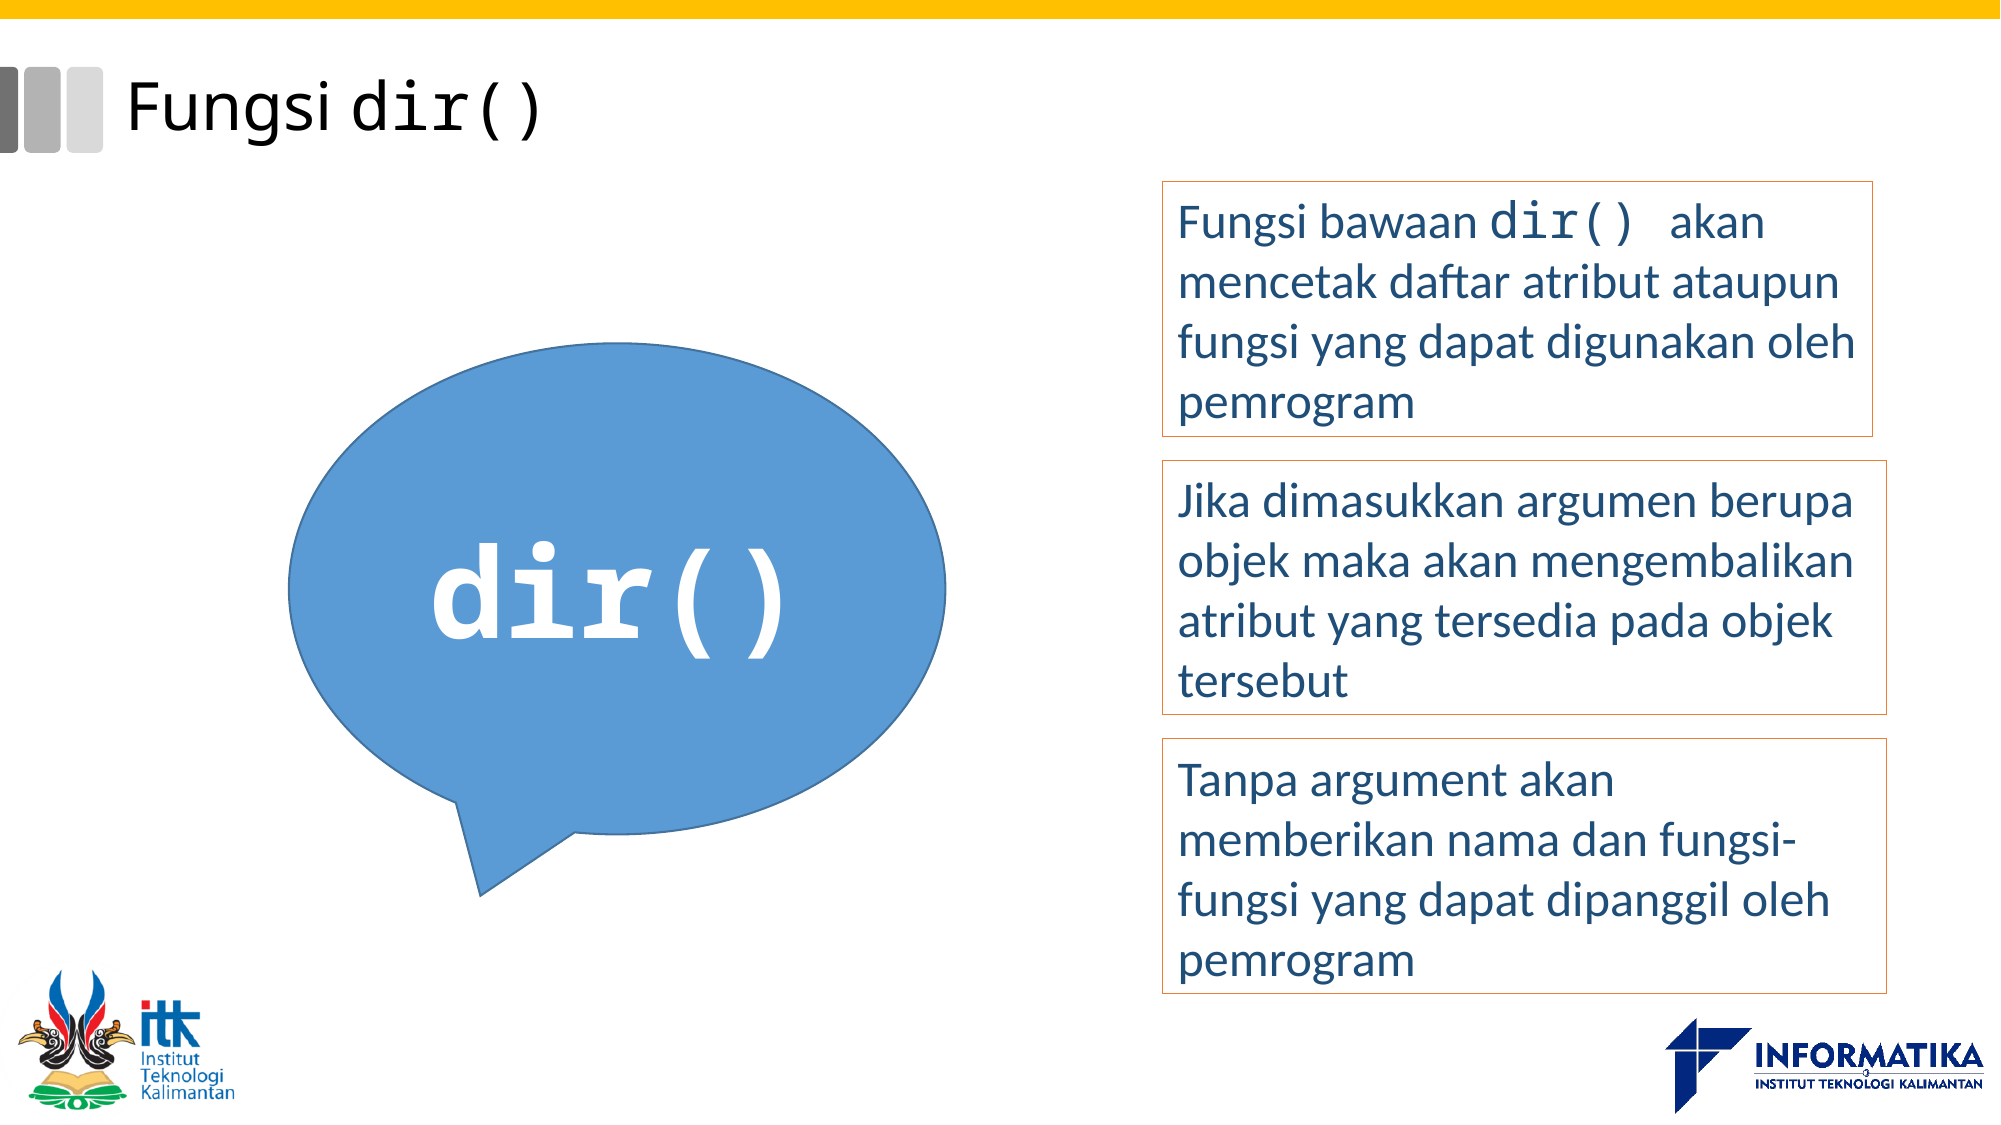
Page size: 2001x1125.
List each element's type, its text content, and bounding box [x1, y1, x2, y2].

picture [1664, 1017, 1984, 1114]
text_box Fungsi bawaan dir() akan mencetak daftar atribut ataupun fungsi yang dapat digunakan oleh pemrogram [1162, 181, 1873, 437]
text_box Tanpa argument akan memberikan nama dan fungsi-fungsi yang dapat dipanggil oleh pemrogram [1162, 738, 1887, 994]
picture [0, 935, 253, 1125]
title Fungsi dir() [105, 52, 1831, 161]
text_box [0, 0, 2000, 19]
text_box Jika dimasukkan argumen berupa objek maka akan mengembalikan atribut yang tersedia pada objek tersebut [1162, 460, 1887, 715]
text_box dir() [288, 343, 946, 896]
